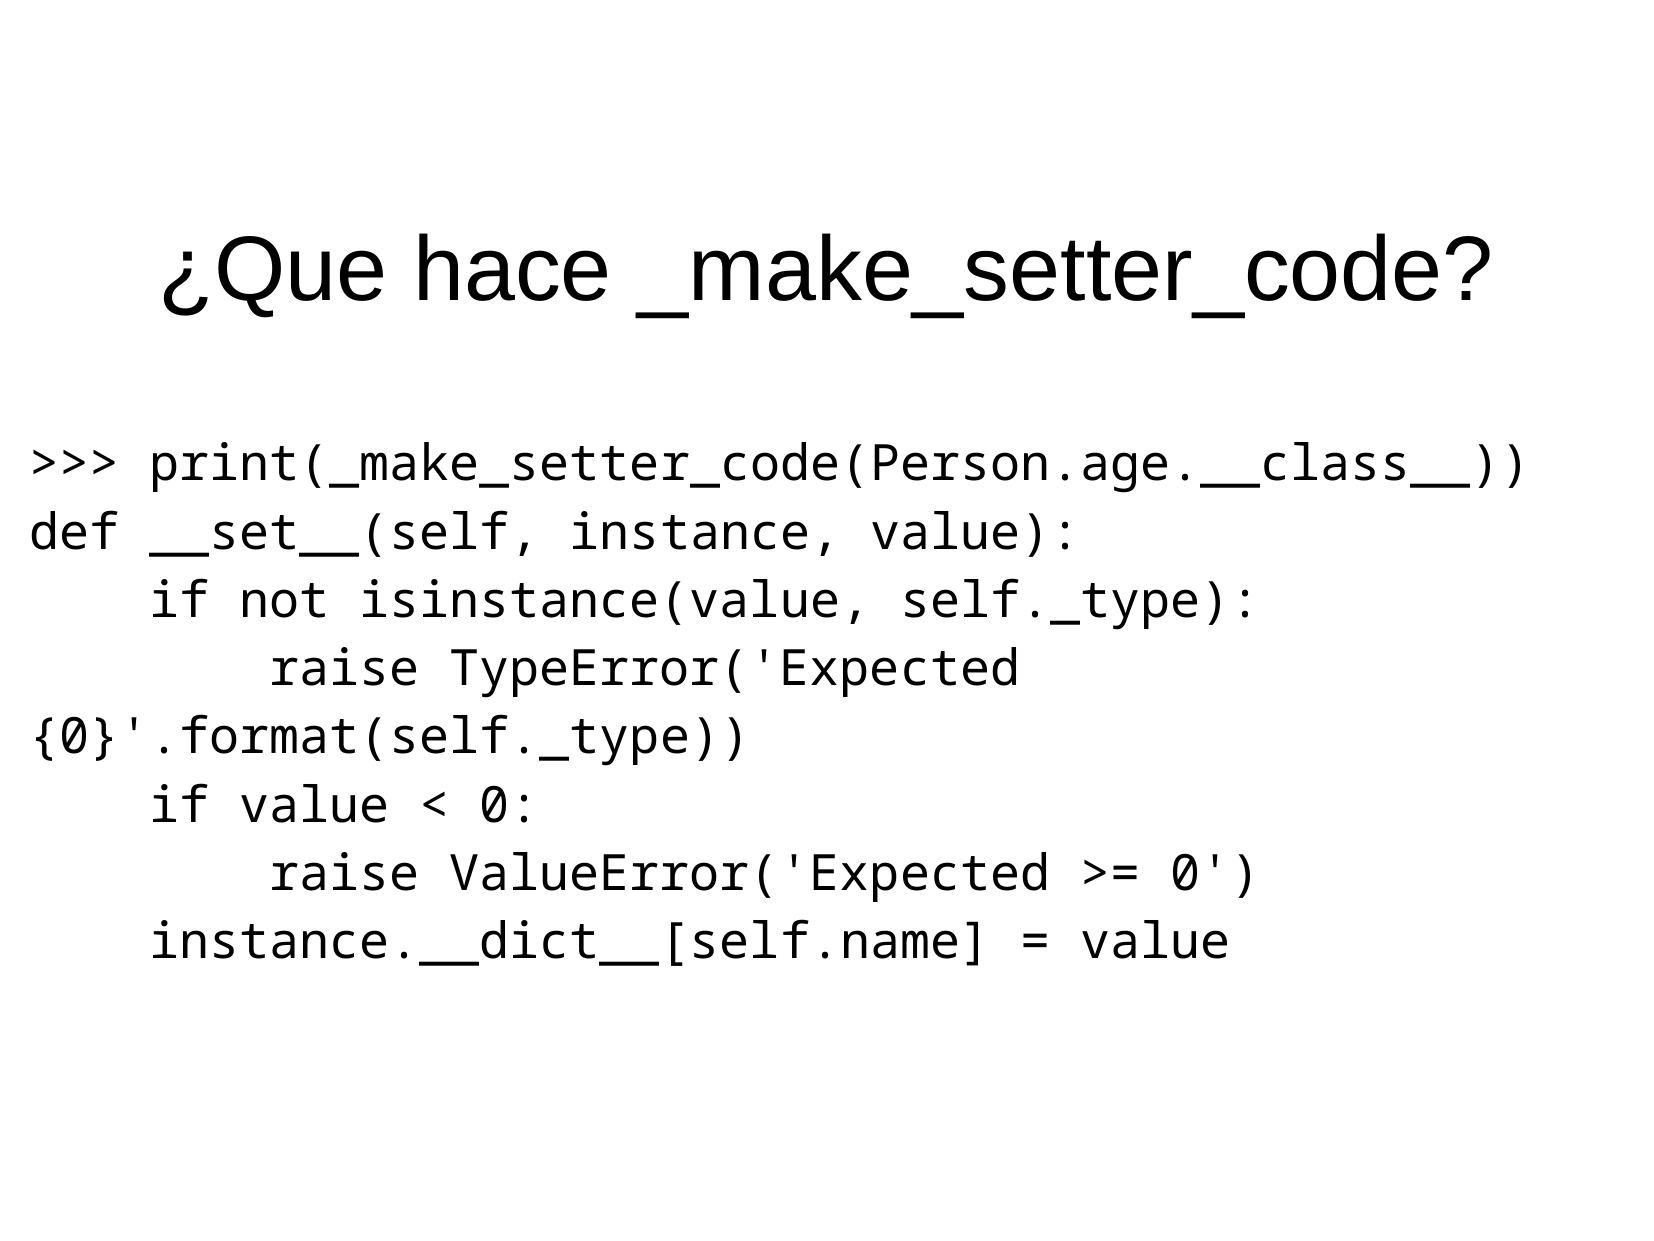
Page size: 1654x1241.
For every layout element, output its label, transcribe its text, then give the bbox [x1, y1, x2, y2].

text_box >>> print(_make_setter_code(Person.age.__class__)) def __set__(self, instance, value): if not isinstance(value, self._type): raise TypeError('Expected {0}'.format(self._type)) if value < 0: raise ValueError('Expected >= 0') instance.__dict__[self.name] = value [15, 420, 1636, 785]
title ¿Que hace _make_setter_code? [82, 165, 1571, 373]
